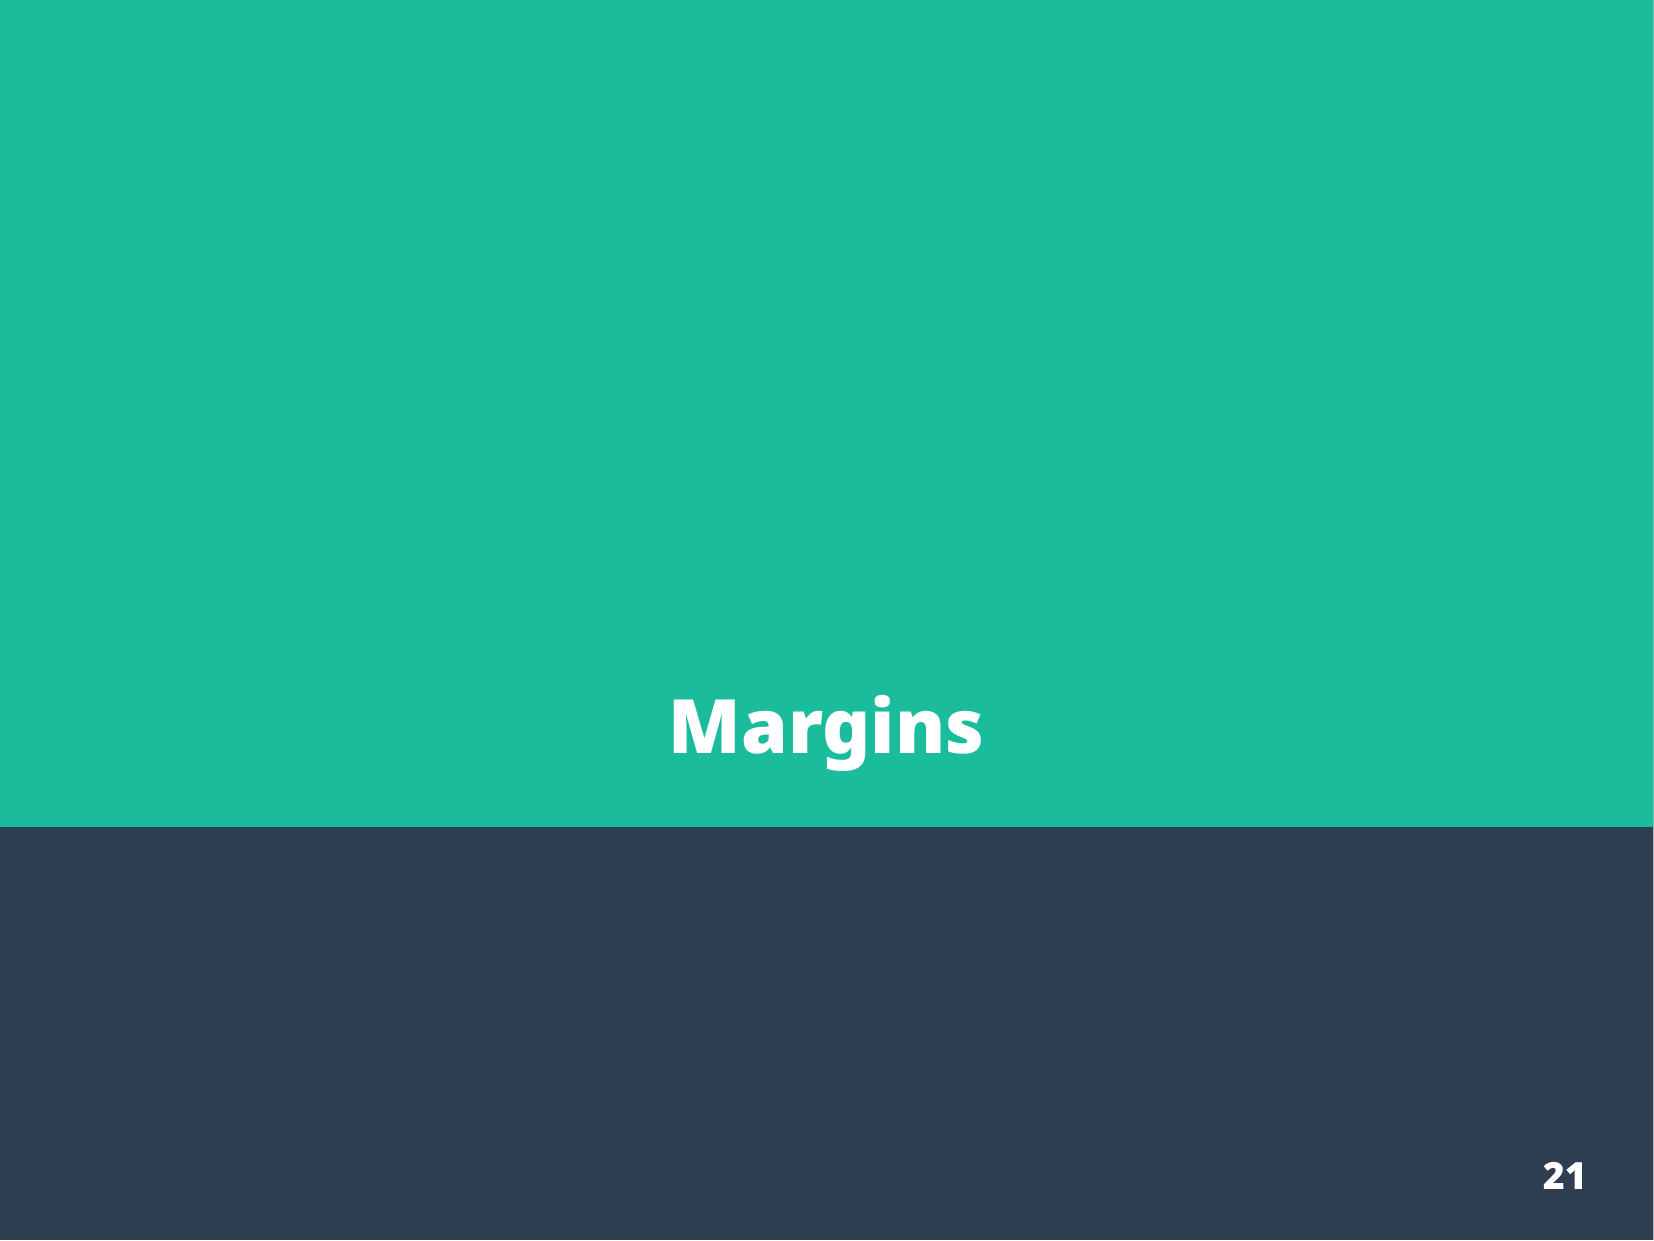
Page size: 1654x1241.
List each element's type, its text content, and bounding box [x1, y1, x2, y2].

title Margins [59, 620, 1595, 778]
